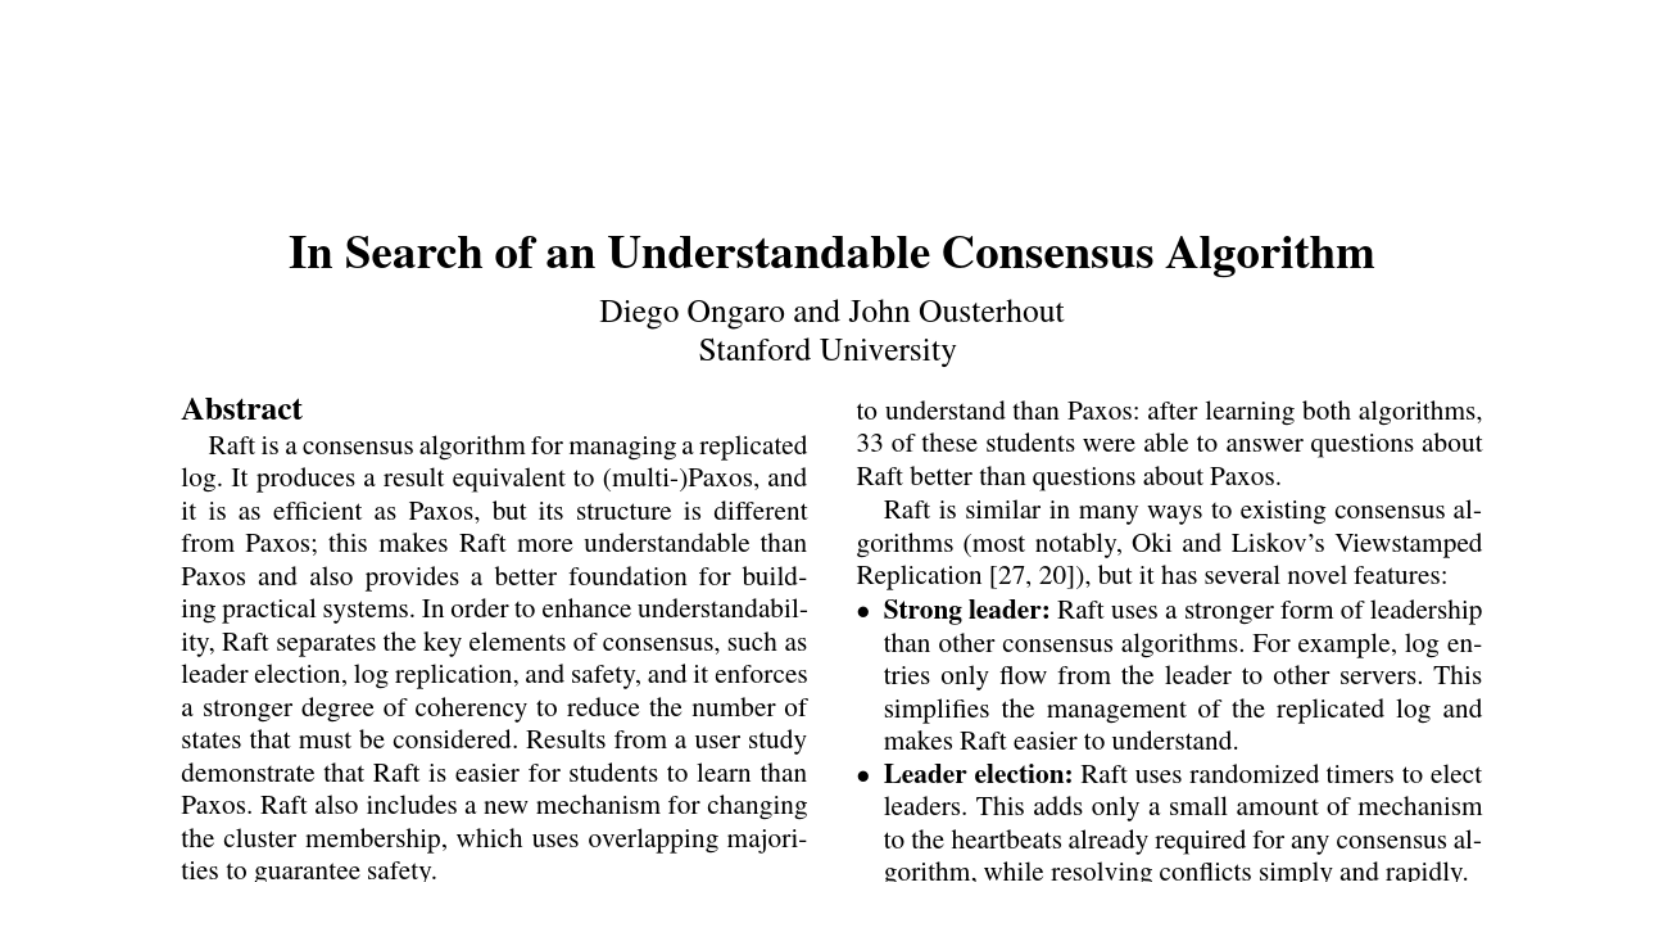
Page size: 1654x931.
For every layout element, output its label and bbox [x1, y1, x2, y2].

picture [0, 46, 1654, 882]
